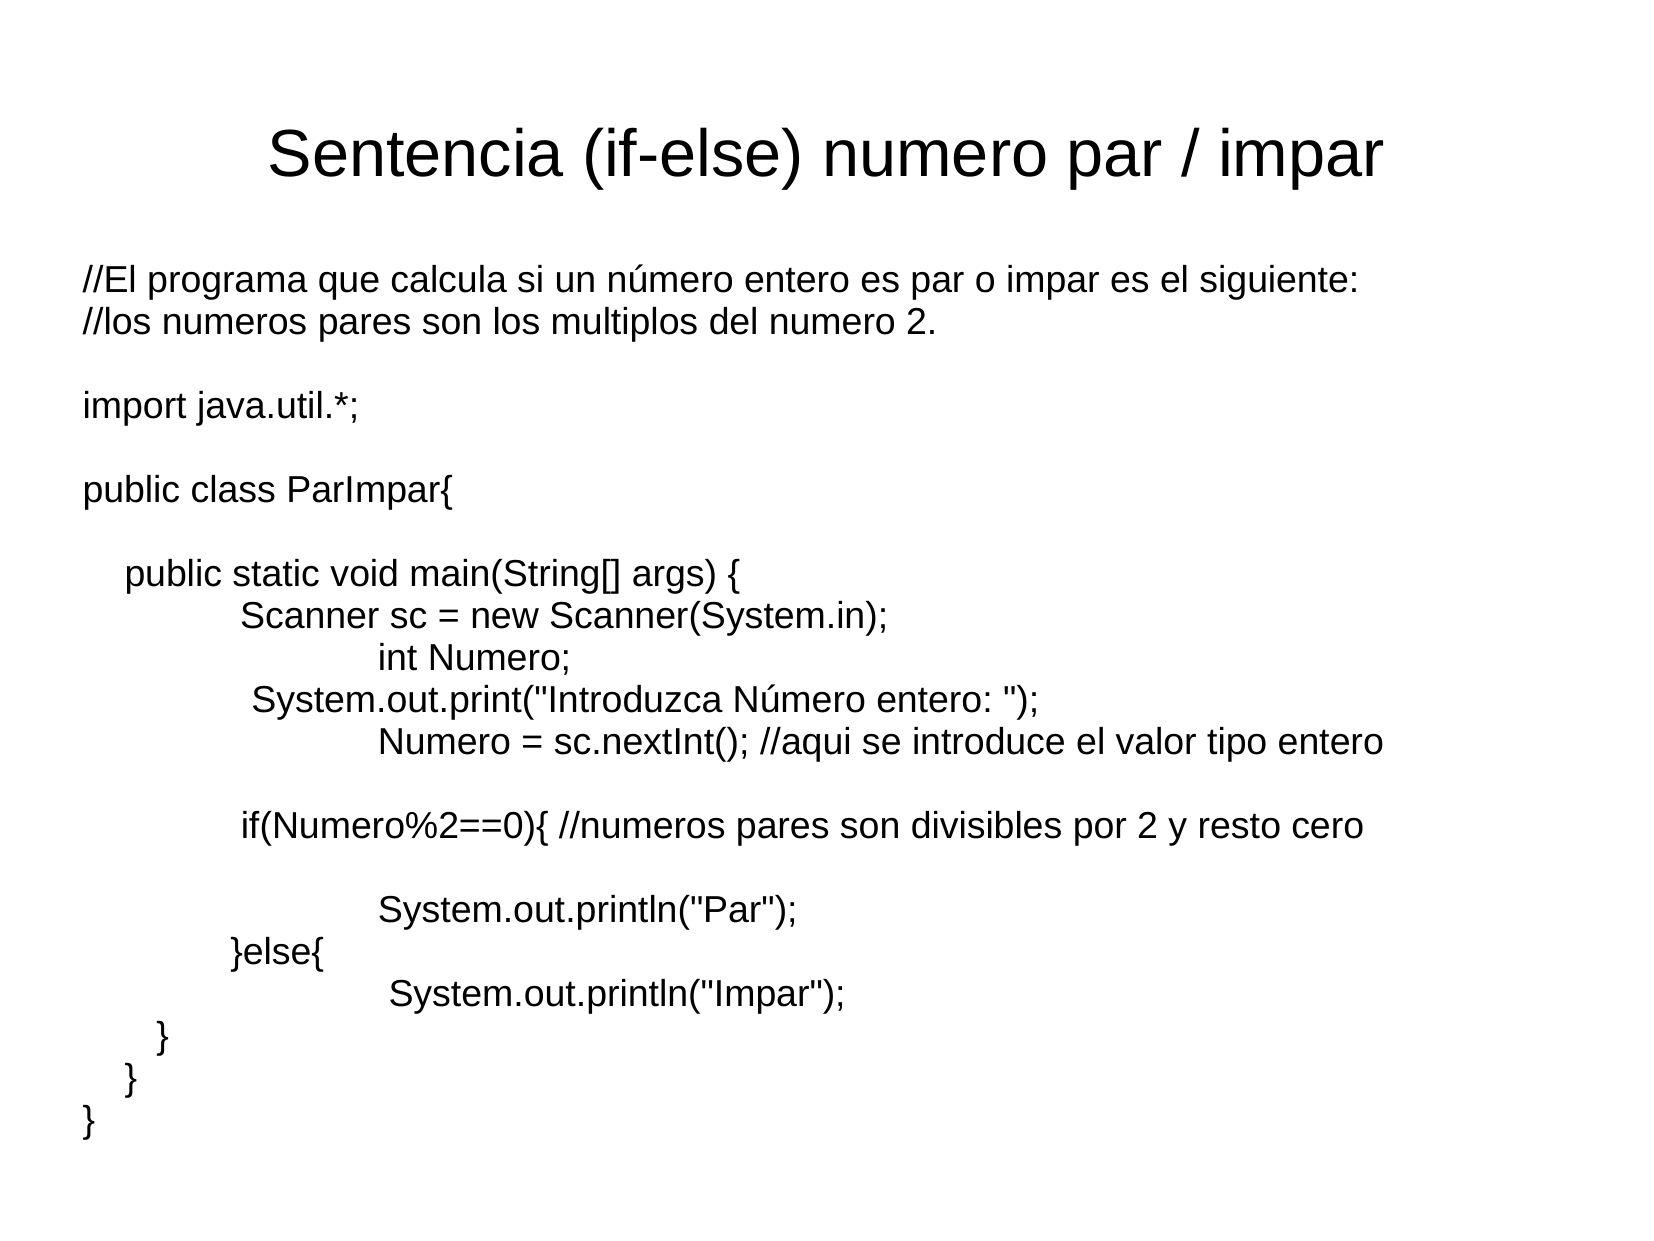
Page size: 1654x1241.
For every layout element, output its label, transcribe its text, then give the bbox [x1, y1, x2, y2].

subtitle //El programa que calcula si un número entero es par o impar es el siguiente: //los numeros pares son los multiplos del numero 2. import java.util.*; public class ParImpar{ public static void main(String[] args) { Scanner sc = new Scanner(System.in); int Numero; System.out.print("Introduzca Número entero: "); Numero = sc.nextInt(); //aqui se introduce el valor tipo entero if(Numero%2==0){ //numeros pares son divisibles por 2 y resto cero System.out.println("Par"); }else{ System.out.println("Impar"); } } } [82, 257, 1571, 1142]
title Sentencia (if-else) numero par / impar [82, 49, 1571, 257]
